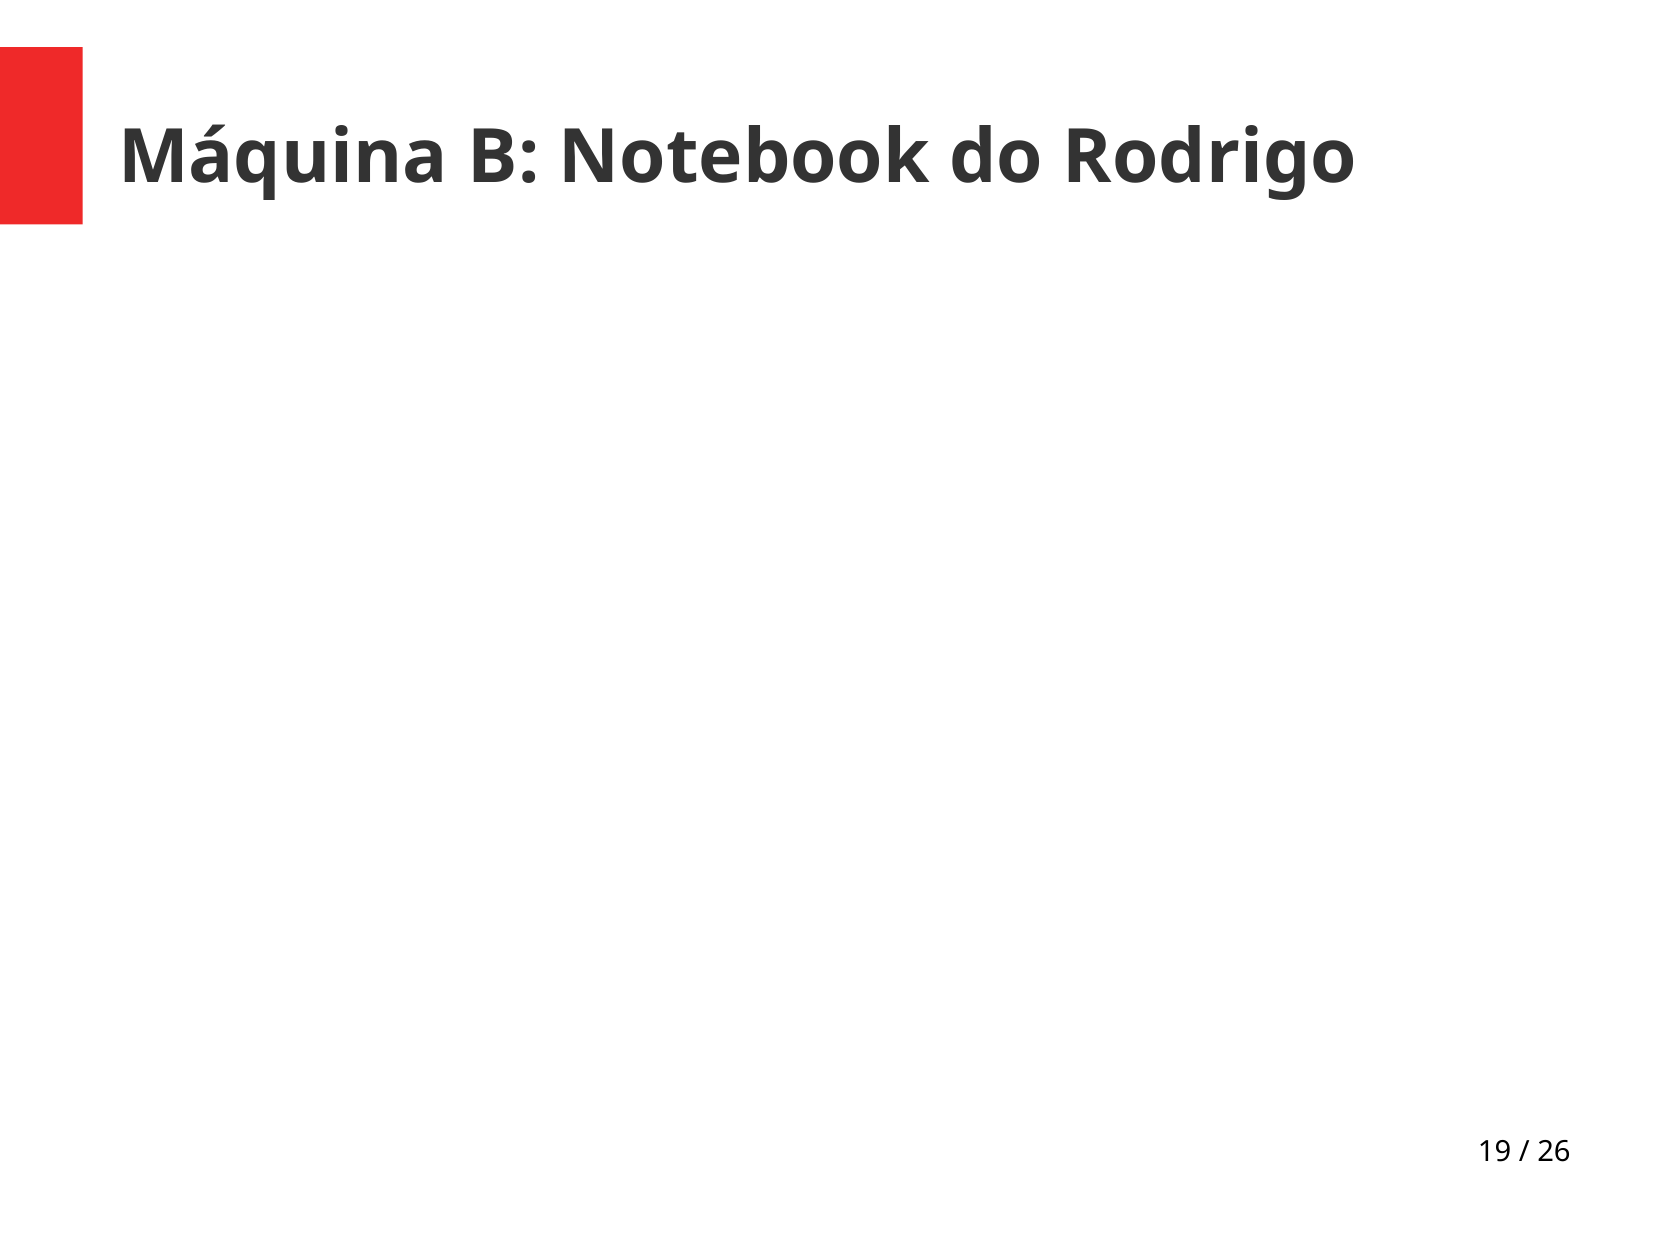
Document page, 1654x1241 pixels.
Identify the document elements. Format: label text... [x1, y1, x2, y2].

title Máquina B: Notebook do Rodrigo [118, 49, 1571, 257]
